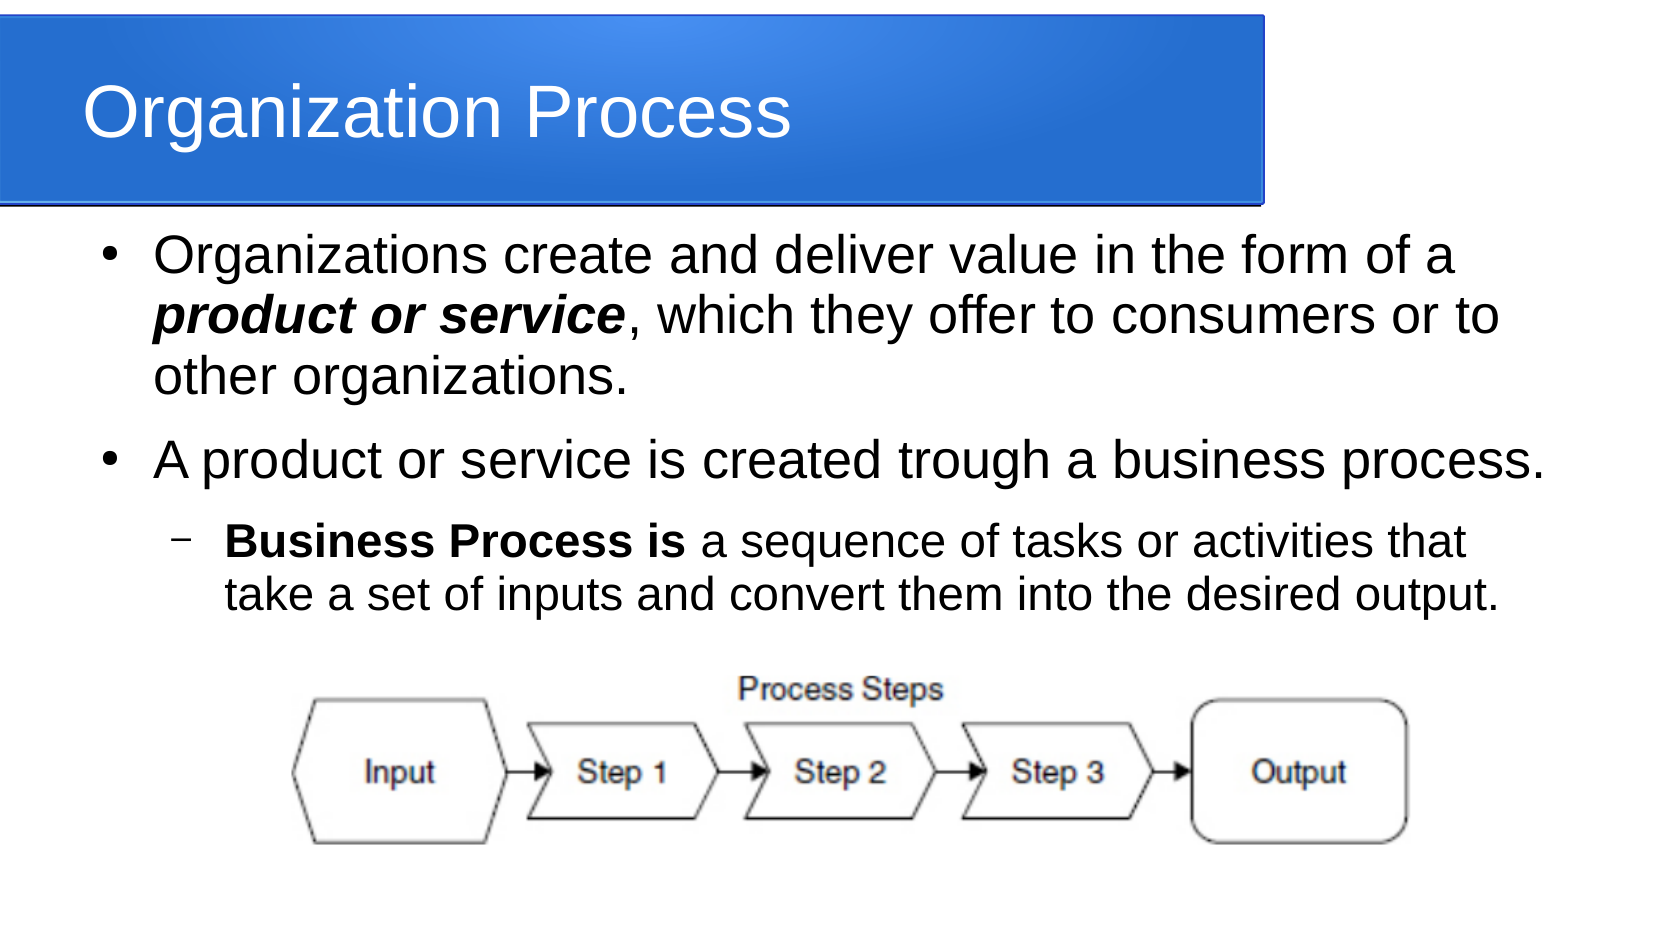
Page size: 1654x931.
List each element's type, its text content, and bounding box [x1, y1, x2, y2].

picture [273, 659, 1426, 870]
title Organization Process [82, 35, 1235, 189]
list Organizations create and deliver value in the form of a product or service, which they offer to consumers or to other organizations. A product or service is created trough a business process. Business Process is a sequence of tasks or activities that take a set of inputs and convert them into the desired output. [82, 224, 1571, 764]
